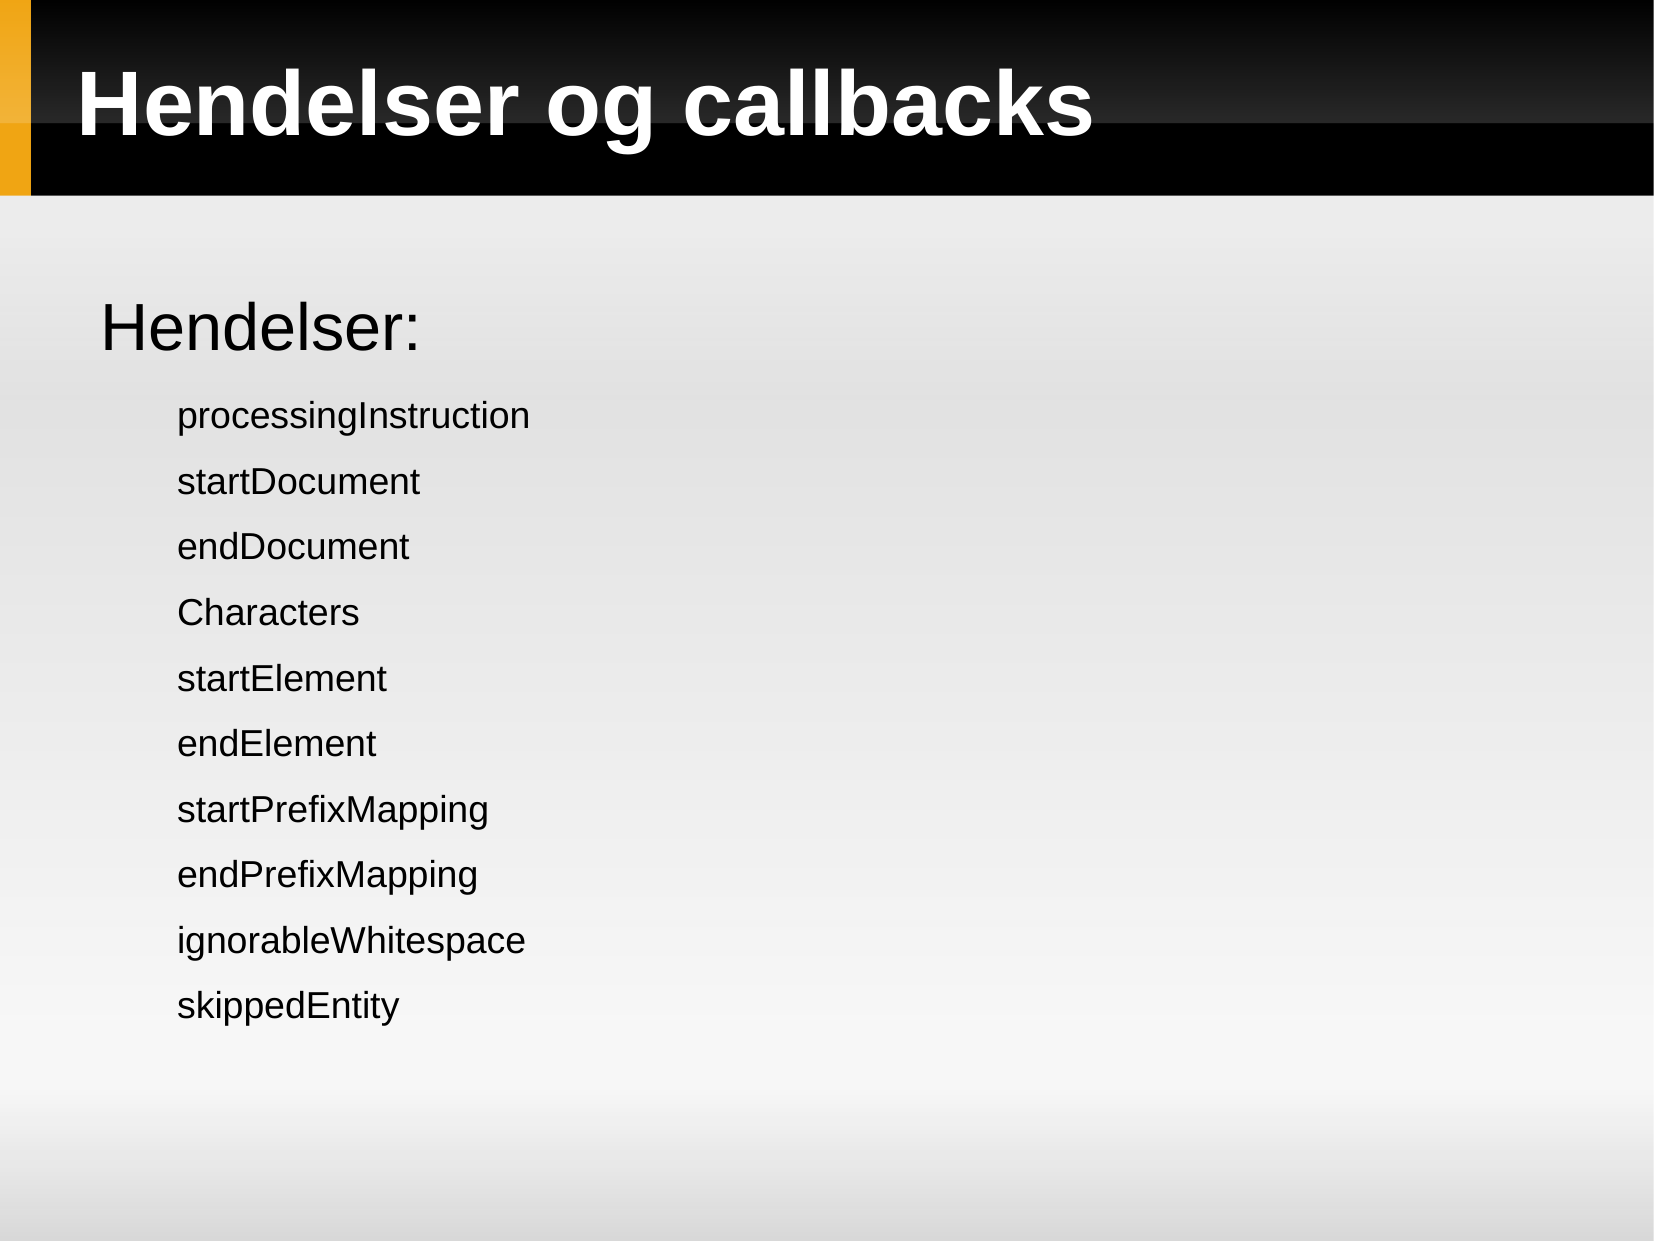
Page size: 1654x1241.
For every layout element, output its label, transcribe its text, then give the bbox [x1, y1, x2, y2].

list Hendelser: processingInstruction startDocument endDocument Characters startElement endElement startPrefixMapping endPrefixMapping ignorableWhitespace skippedEntity [82, 290, 1571, 1190]
picture [0, 0, 1654, 1241]
title Hendelser og callbacks [76, 7, 1565, 200]
